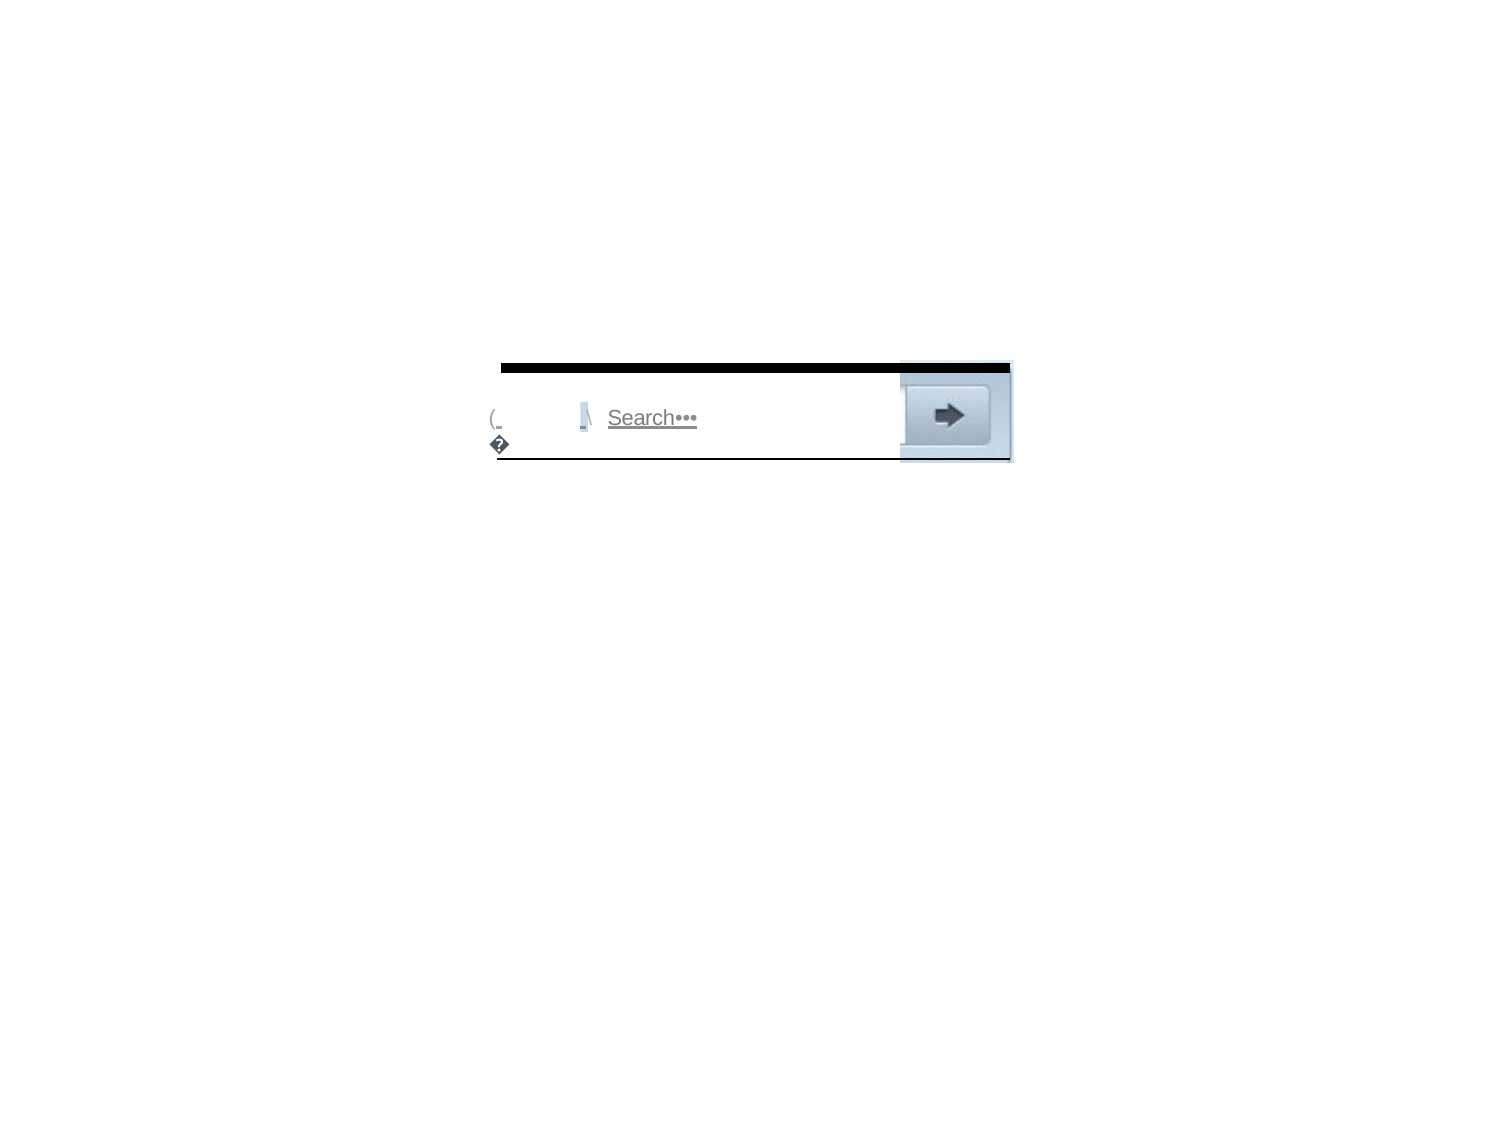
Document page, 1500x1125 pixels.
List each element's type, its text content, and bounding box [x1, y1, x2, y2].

text_box \ Search••• [578, 400, 700, 430]
text_box ( � [486, 400, 524, 456]
picture [900, 360, 1014, 463]
